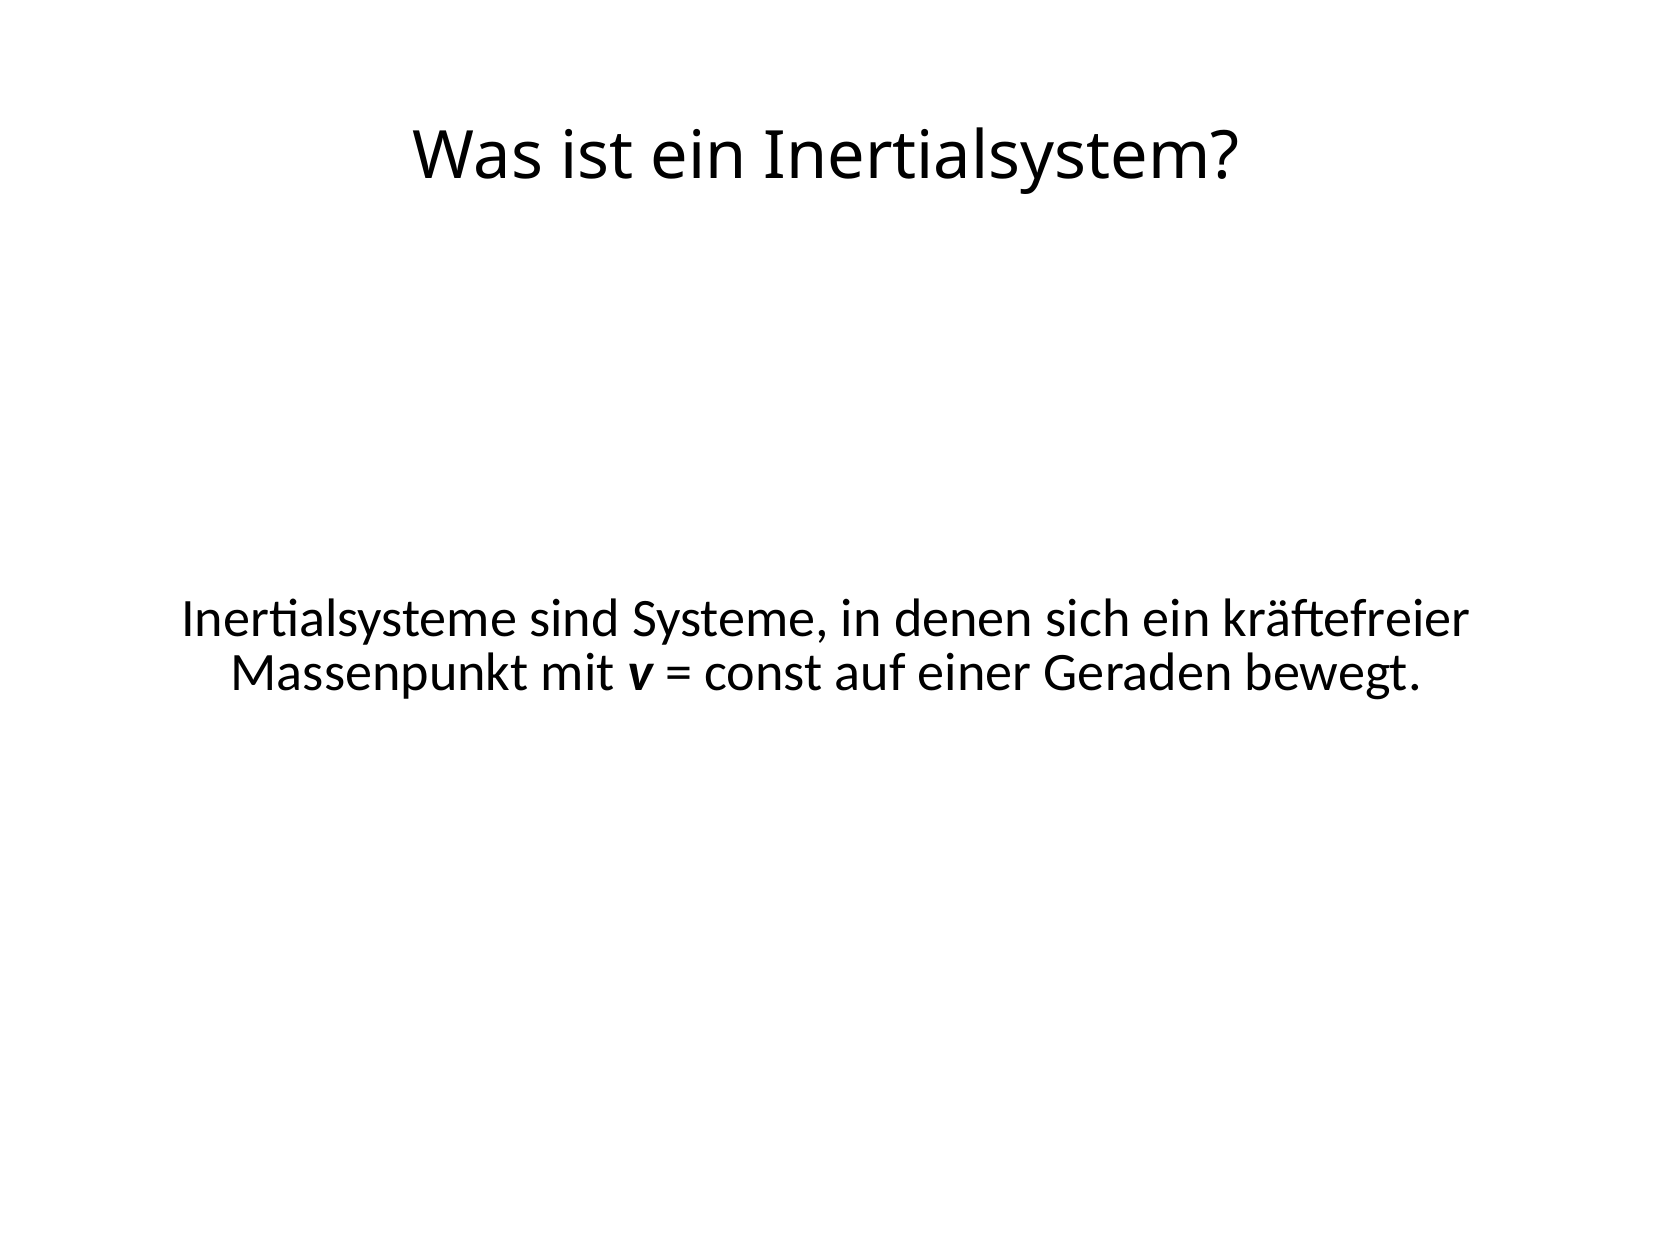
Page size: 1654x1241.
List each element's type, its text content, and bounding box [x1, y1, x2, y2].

title Was ist ein Inertialsystem? [82, 49, 1571, 257]
subtitle Inertialsysteme sind Systeme, in denen sich ein kräftefreier Massenpunkt mit v = const auf einer Geraden bewegt. [82, 290, 1571, 1010]
